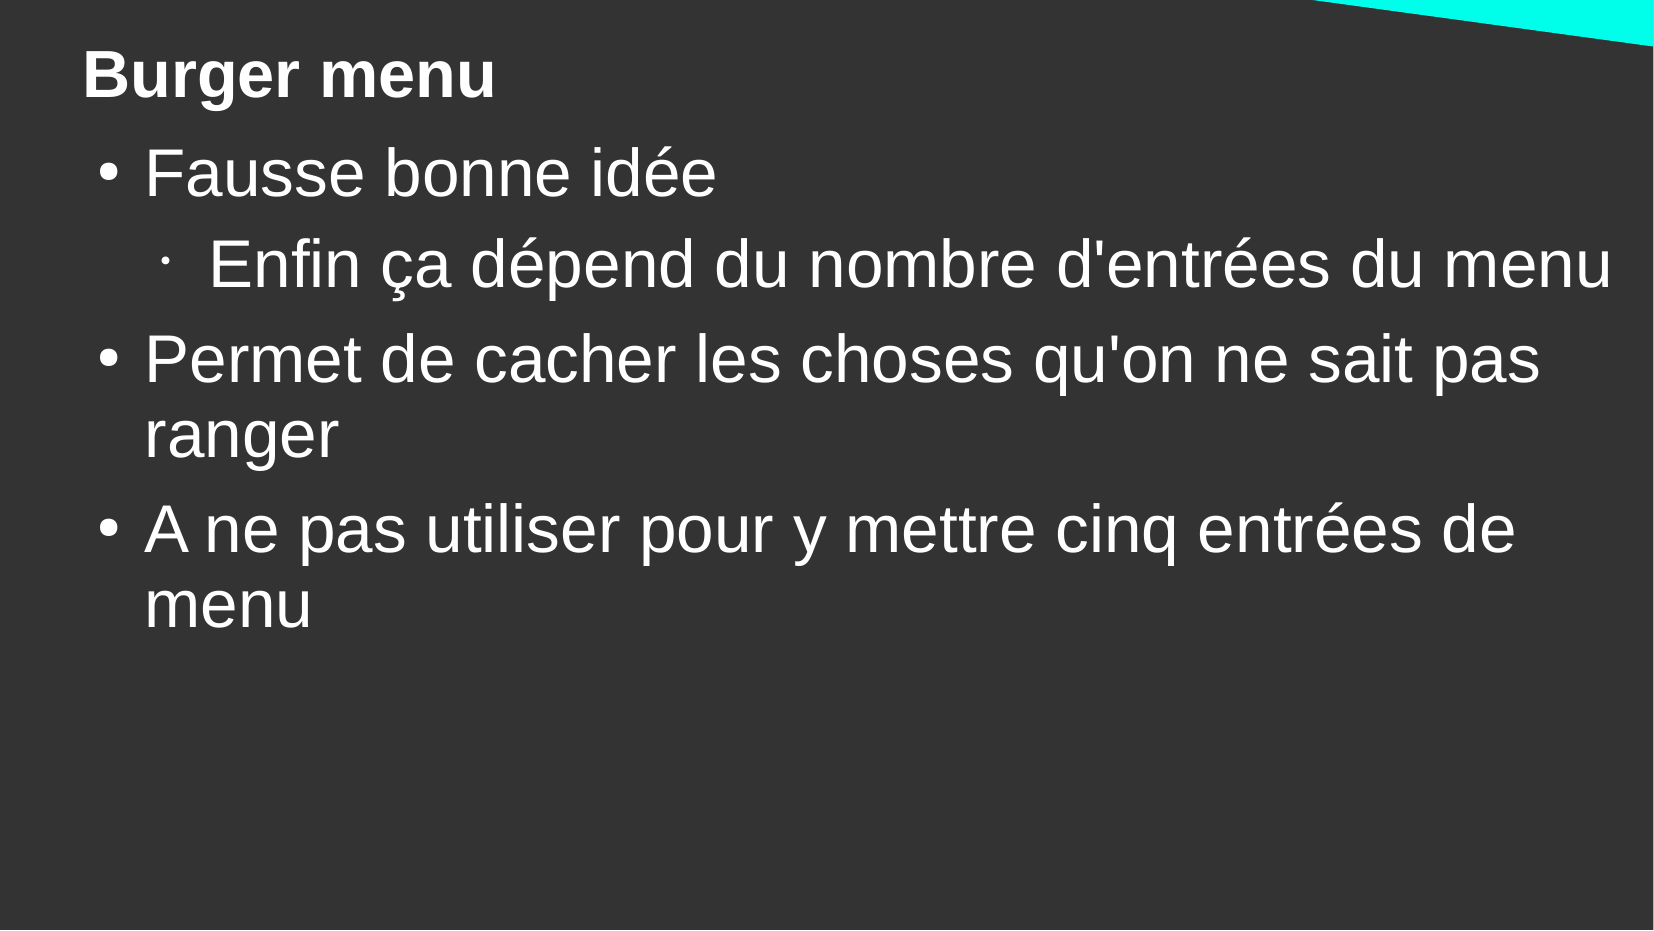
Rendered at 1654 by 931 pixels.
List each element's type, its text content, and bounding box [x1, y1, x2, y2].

list Fausse bonne idée Enfin ça dépend du nombre d'entrées du menu Permet de cacher les choses qu'on ne sait pas ranger A ne pas utiliser pour y mettre cinq entrées de menu [80, 135, 1620, 709]
text_box [1312, 0, 1654, 47]
title Burger menu [82, 37, 1571, 114]
